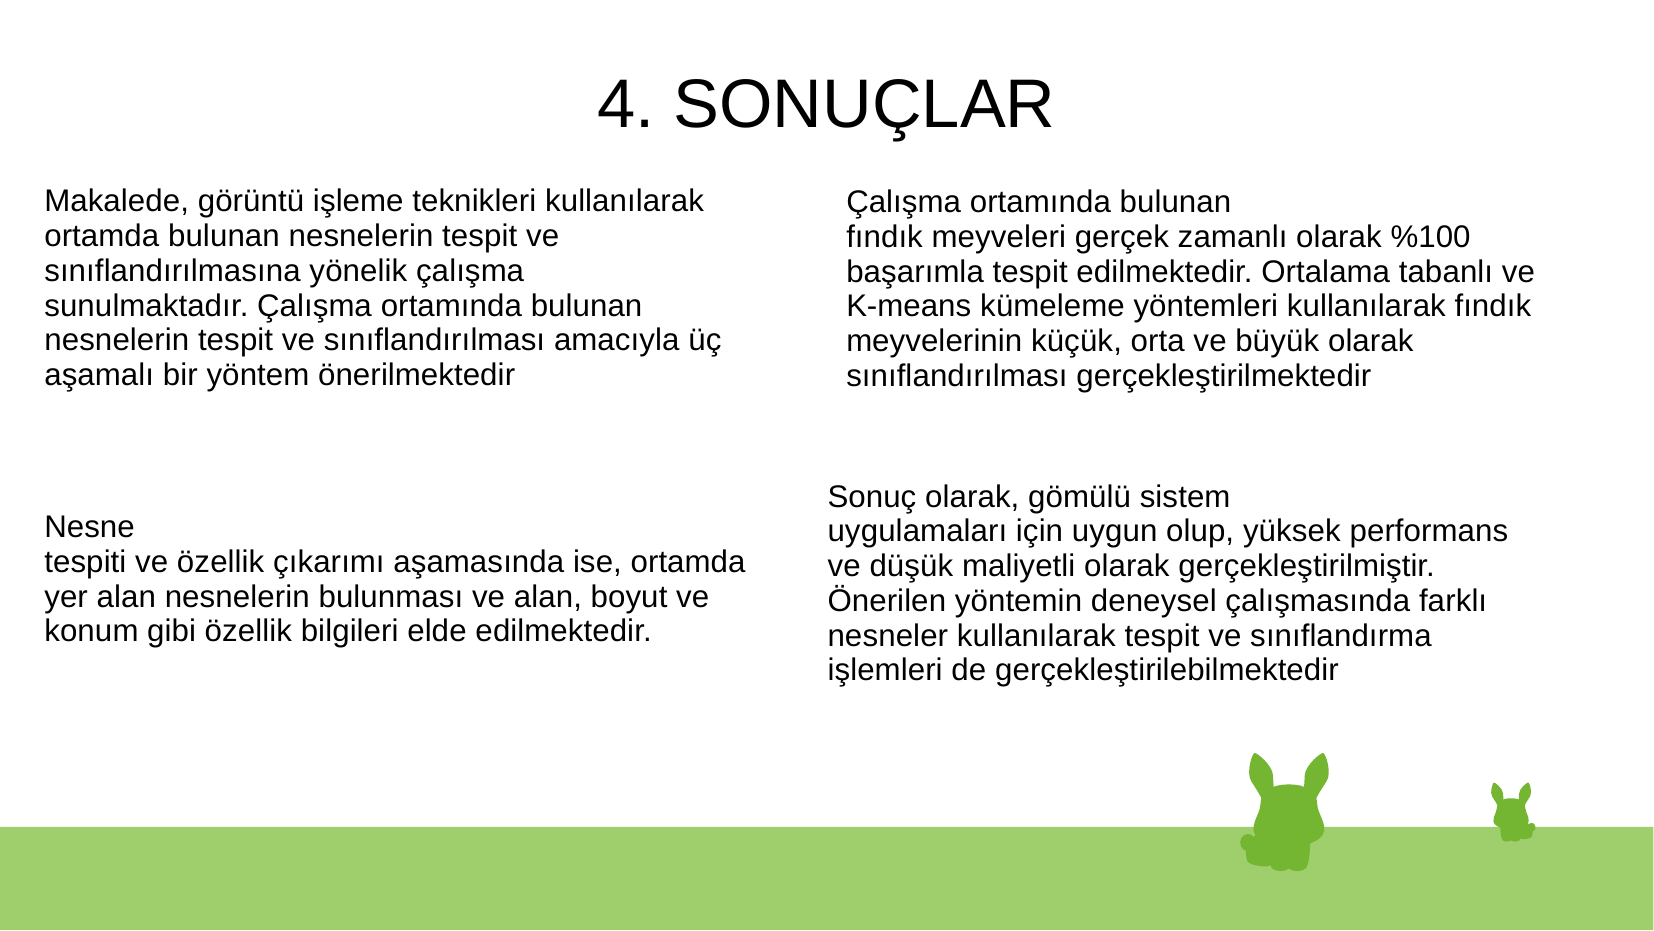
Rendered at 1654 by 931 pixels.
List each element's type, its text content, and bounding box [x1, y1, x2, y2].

text_box Çalışma ortamında bulunan fındık meyveleri gerçek zamanlı olarak %100 başarımla tespit edilmektedir. Ortalama tabanlı ve K-means kümeleme yöntemleri kullanılarak fındık meyvelerinin küçük, orta ve büyük olarak sınıflandırılması gerçekleştirilmektedir [831, 177, 1654, 444]
title 4. SONUÇLAR [88, 29, 1565, 177]
text_box Sonuç olarak, gömülü sistem uygulamaları için uygun olup, yüksek performans ve düşük maliyetli olarak gerçekleştirilmiştir. Önerilen yöntemin deneysel çalışmasında farklı nesneler kullanılarak tespit ve sınıflandırma işlemleri de gerçekleştirilebilmektedir [812, 471, 1654, 739]
text_box Makalede, görüntü işleme teknikleri kullanılarak ortamda bulunan nesnelerin tespit ve sınıflandırılmasına yönelik çalışma sunulmaktadır. Çalışma ortamında bulunan nesnelerin tespit ve sınıflandırılması amacıyla üç aşamalı bir yöntem önerilmektedir [29, 176, 867, 443]
text_box Nesne tespiti ve özellik çıkarımı aşamasında ise, ortamda yer alan nesnelerin bulunması ve alan, boyut ve konum gibi özellik bilgileri elde edilmektedir. [29, 501, 812, 685]
